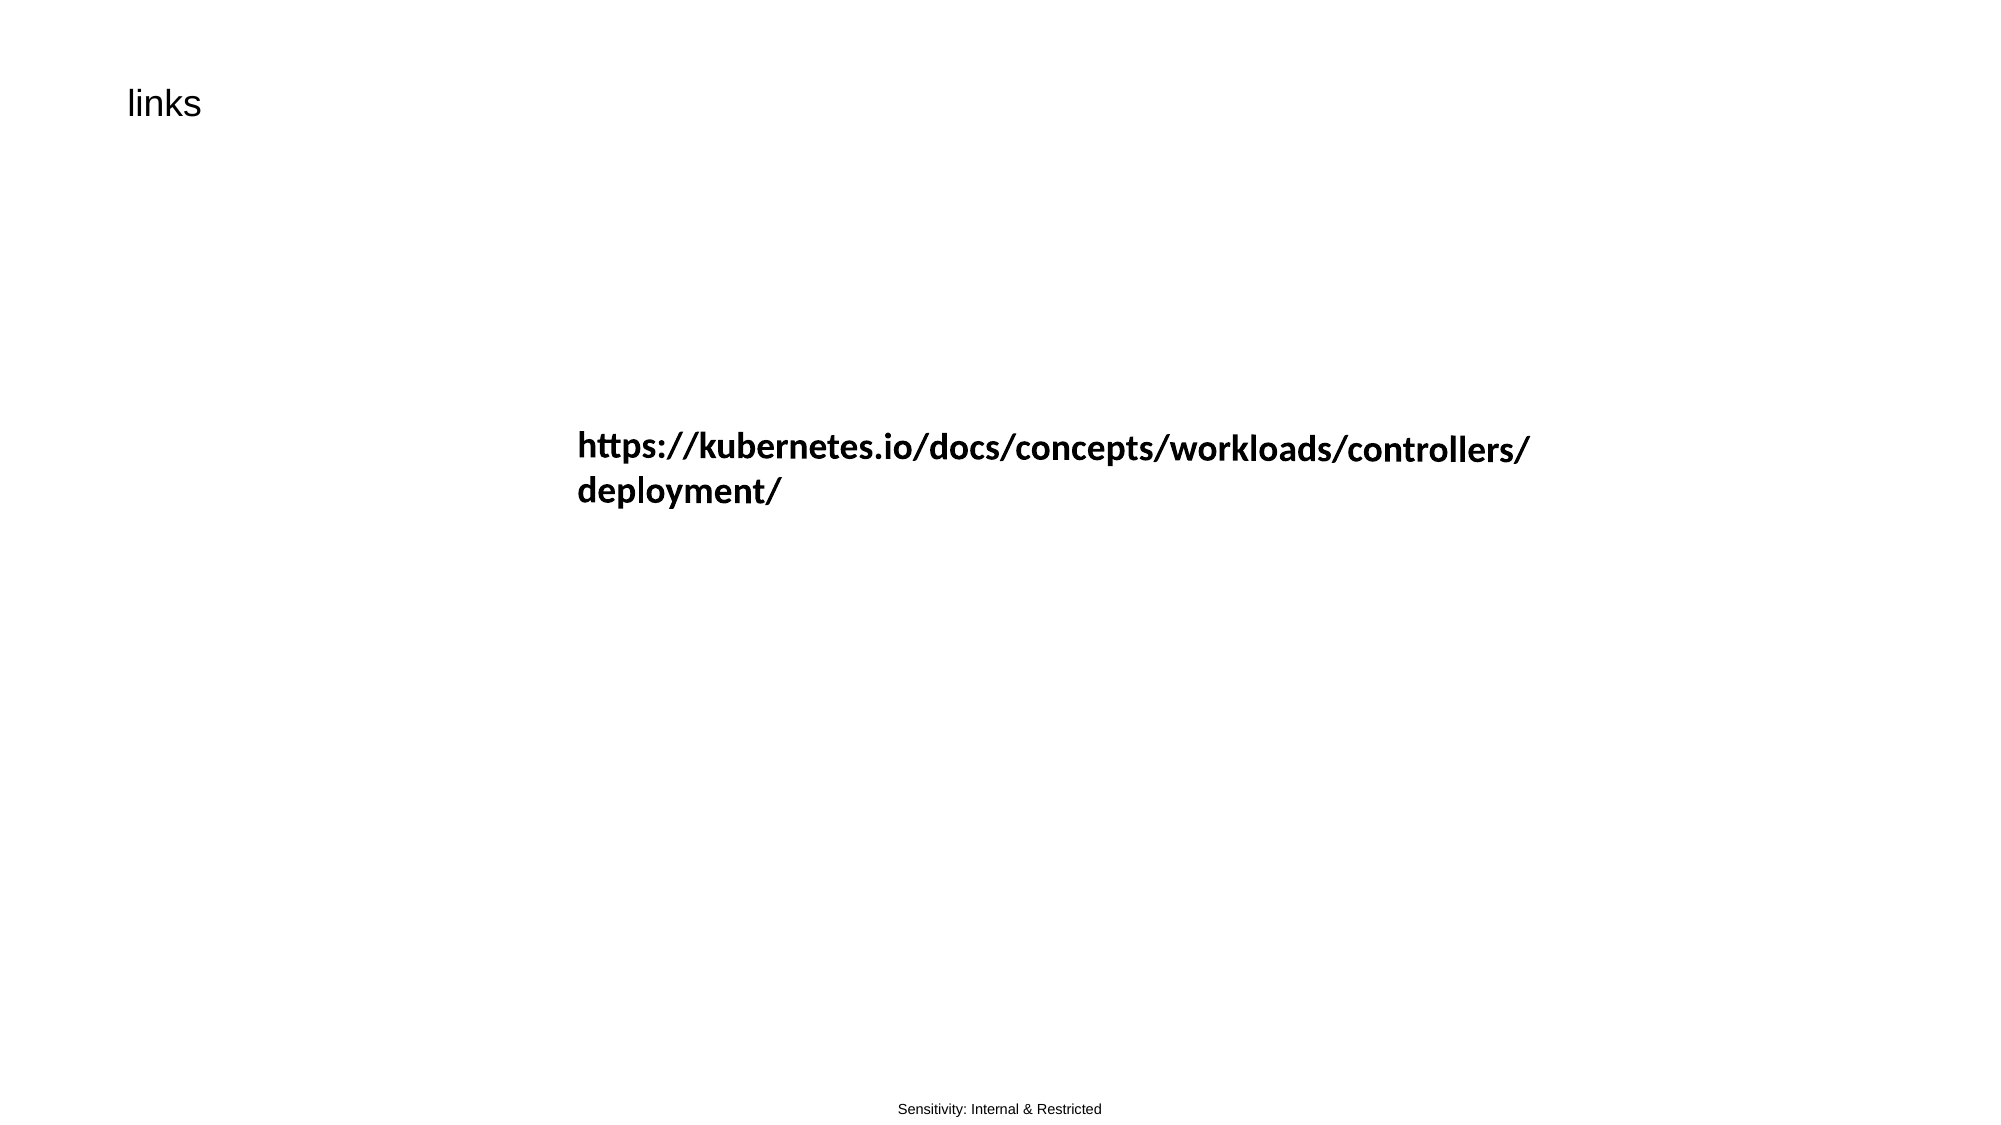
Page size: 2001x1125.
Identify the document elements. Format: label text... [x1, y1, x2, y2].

text_box links [112, 75, 451, 132]
text_box https://kubernetes.io/docs/concepts/workloads/controllers/deployment/ [562, 412, 1608, 523]
